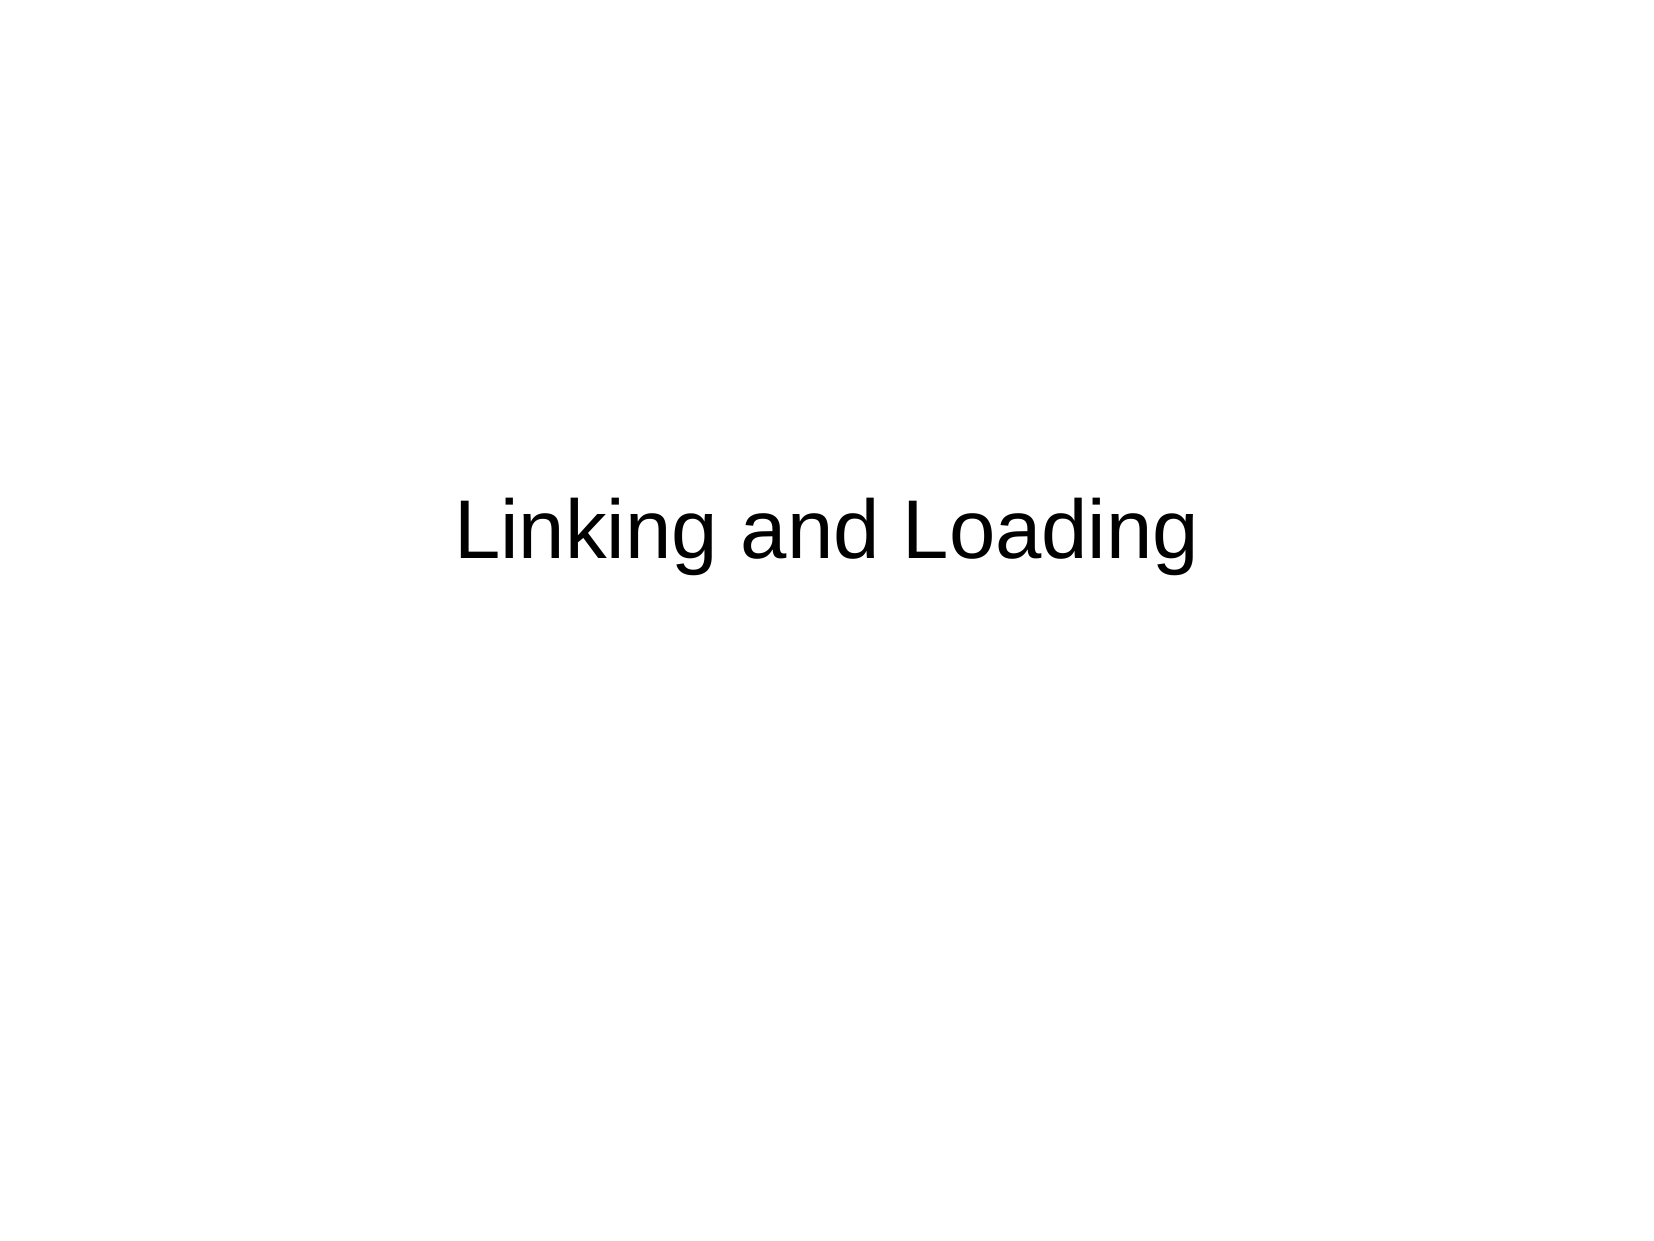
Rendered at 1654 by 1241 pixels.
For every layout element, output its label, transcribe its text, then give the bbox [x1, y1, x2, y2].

subtitle Linking and Loading [82, 49, 1571, 1010]
